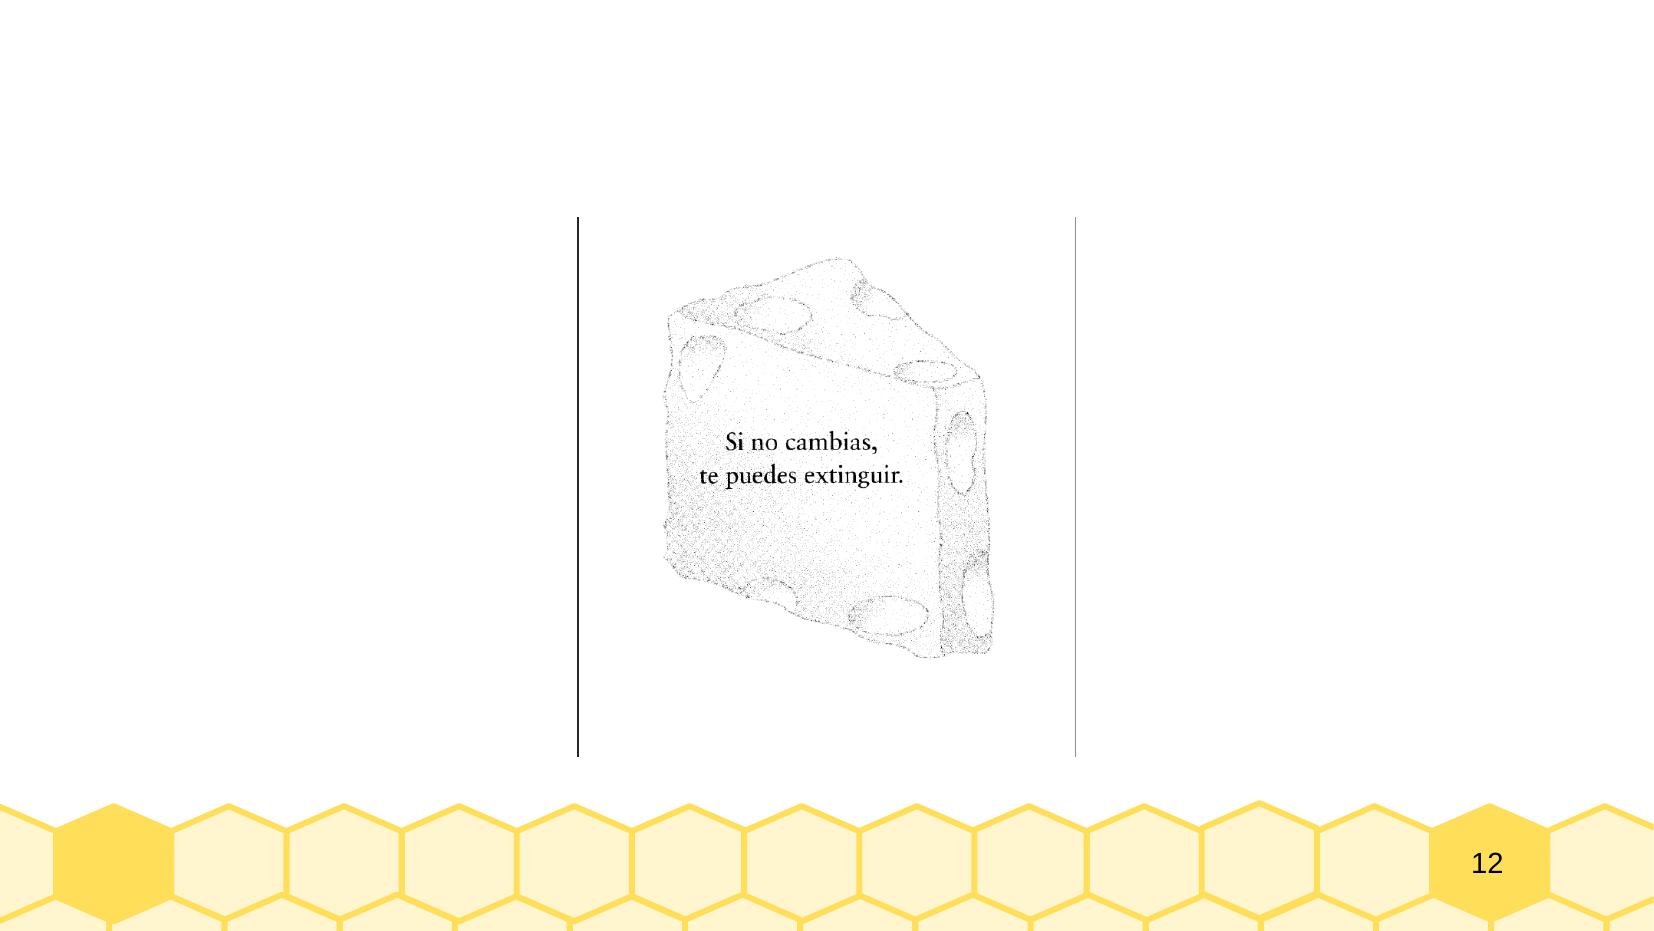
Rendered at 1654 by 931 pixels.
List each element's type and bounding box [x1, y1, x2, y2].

picture [577, 217, 1076, 758]
